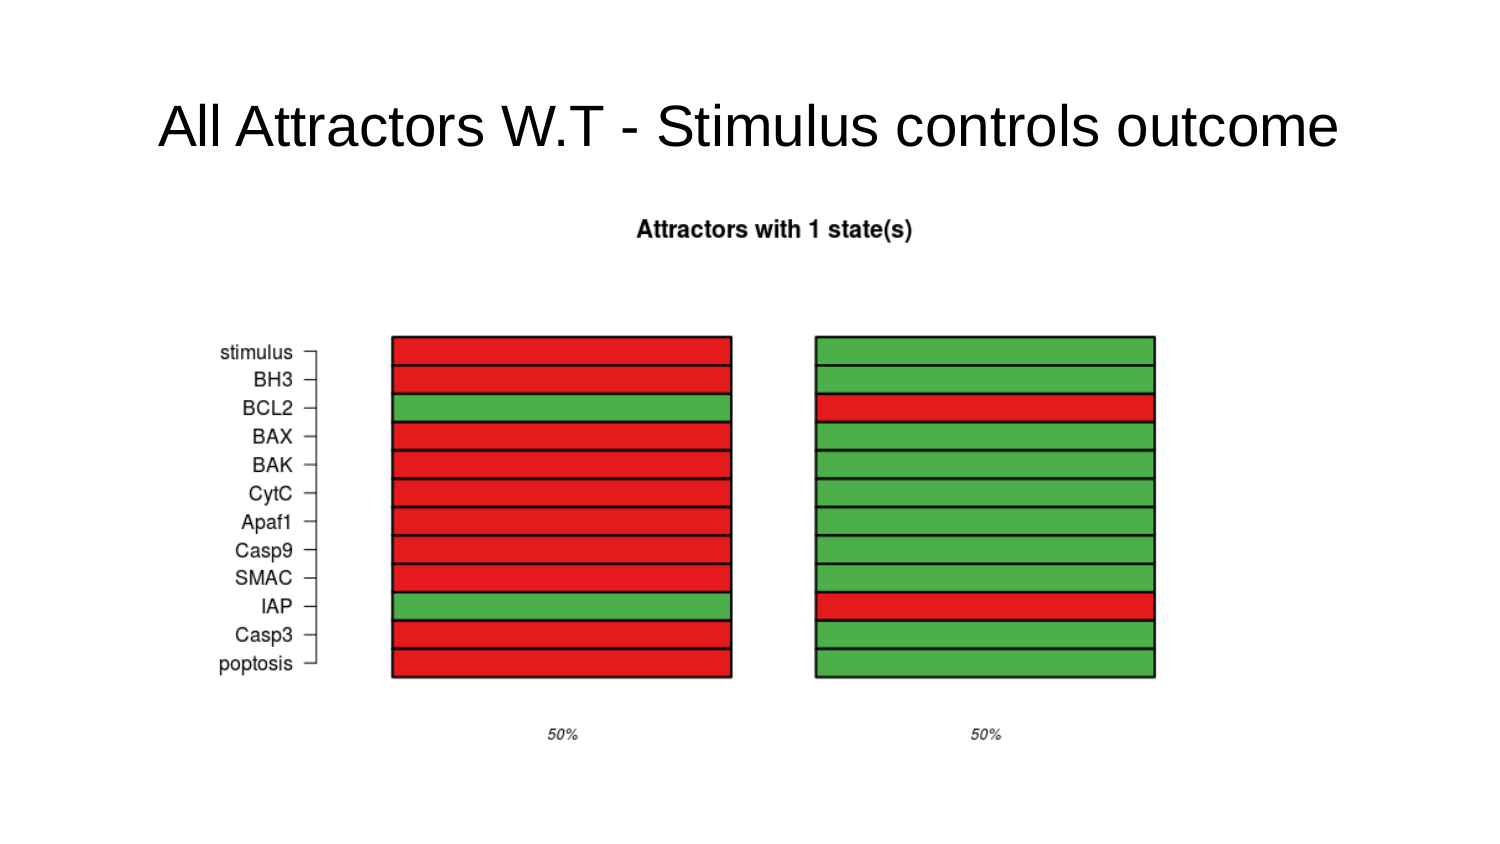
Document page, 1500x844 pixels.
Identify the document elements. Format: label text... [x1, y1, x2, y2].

picture [219, 166, 1281, 844]
title All Attractors W.T - Stimulus controls outcome [51, 72, 1449, 167]
